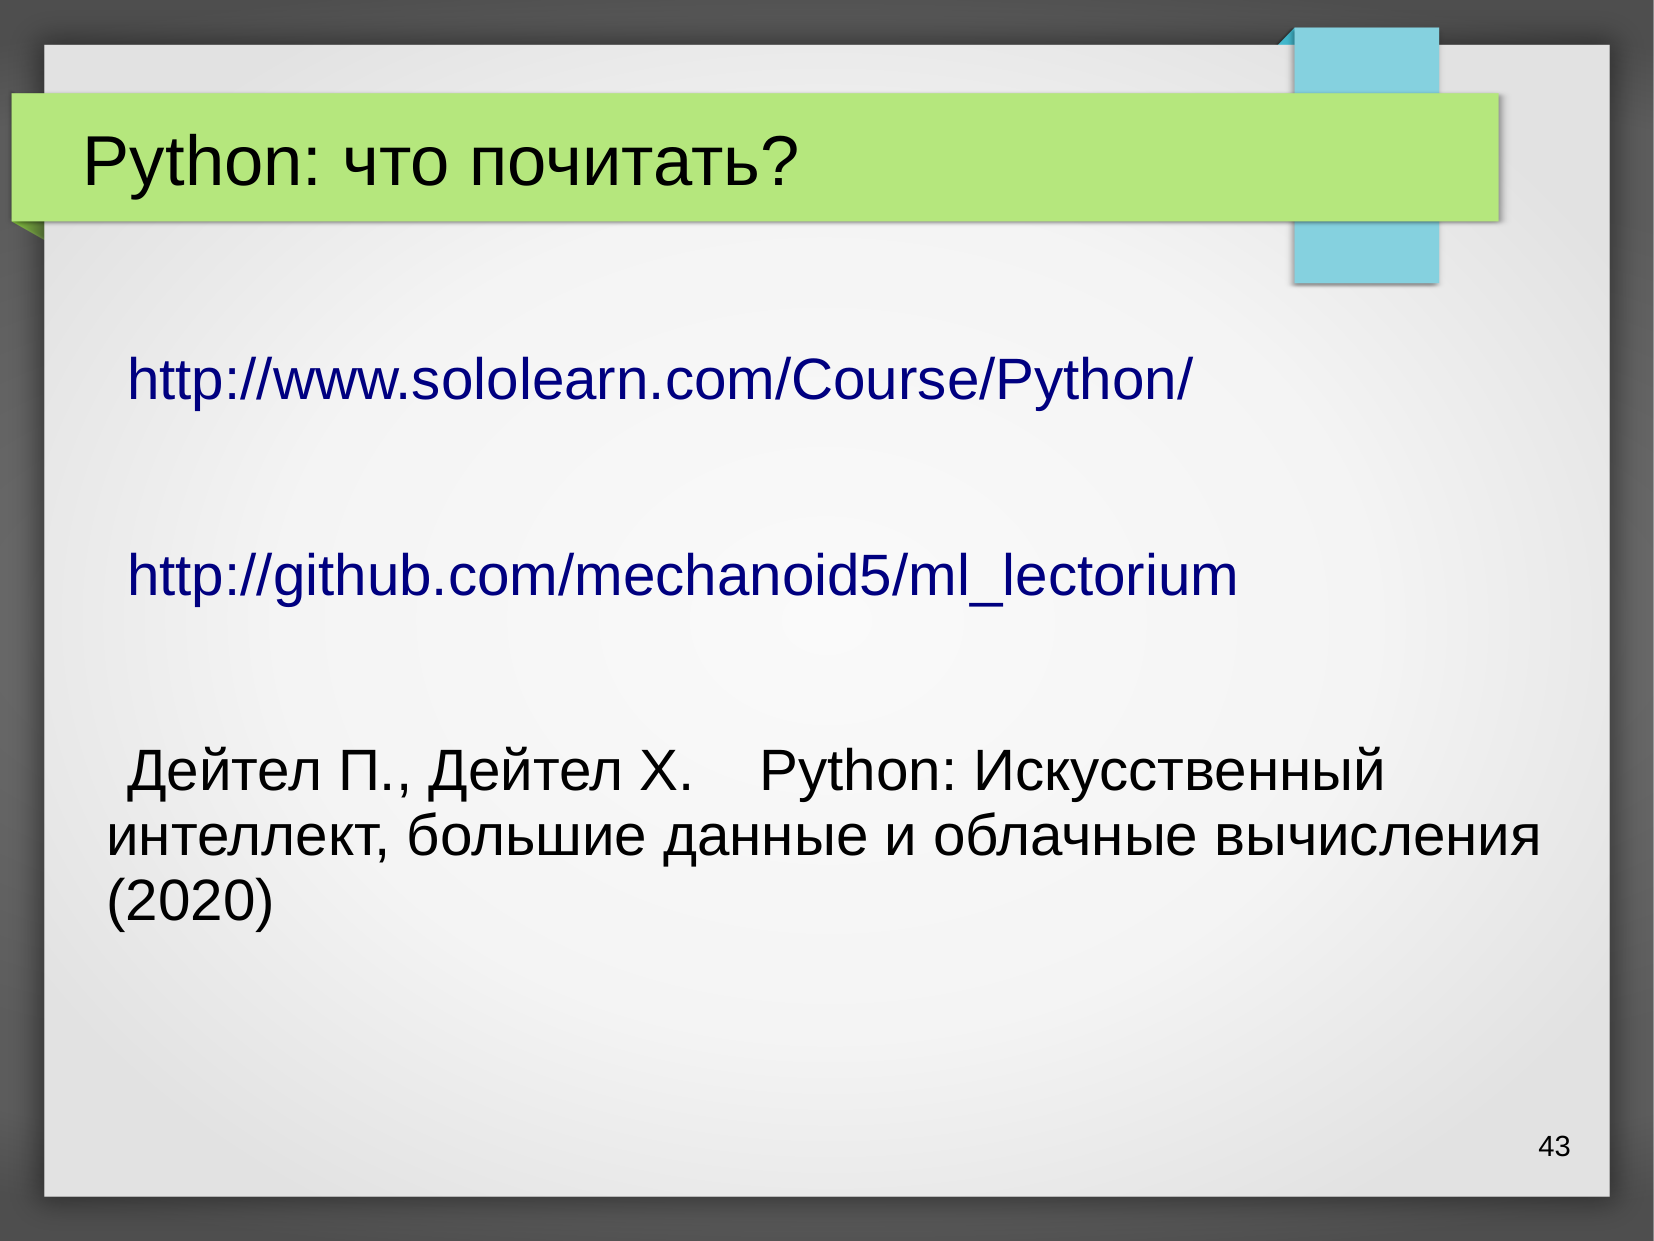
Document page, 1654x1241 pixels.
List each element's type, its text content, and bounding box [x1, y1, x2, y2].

text_box http://www.sololearn.com/Course/Python/ http://github.com/mechanoid5/ml_lectorium Дейтел П., Дейтел Х. Python: Искусственный интеллект, большие данные и облачные вычисления (2020) [94, 347, 1583, 1083]
picture [0, 0, 1654, 1241]
title Python: что почитать? [82, 96, 1571, 225]
